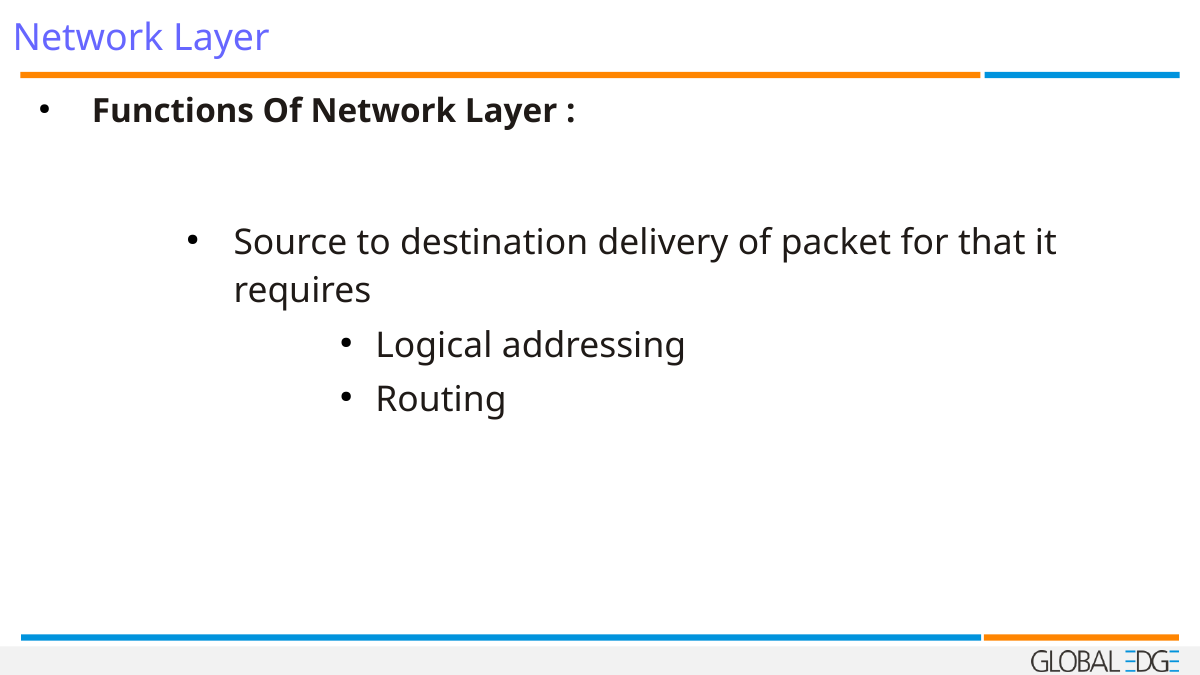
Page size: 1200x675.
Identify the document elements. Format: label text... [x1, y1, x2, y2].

list Functions Of Network Layer : Source to destination delivery of packet for that it requires Logical addressing Routing [21, 86, 1146, 627]
title Network Layer [12, 9, 1088, 63]
picture [1031, 650, 1179, 672]
